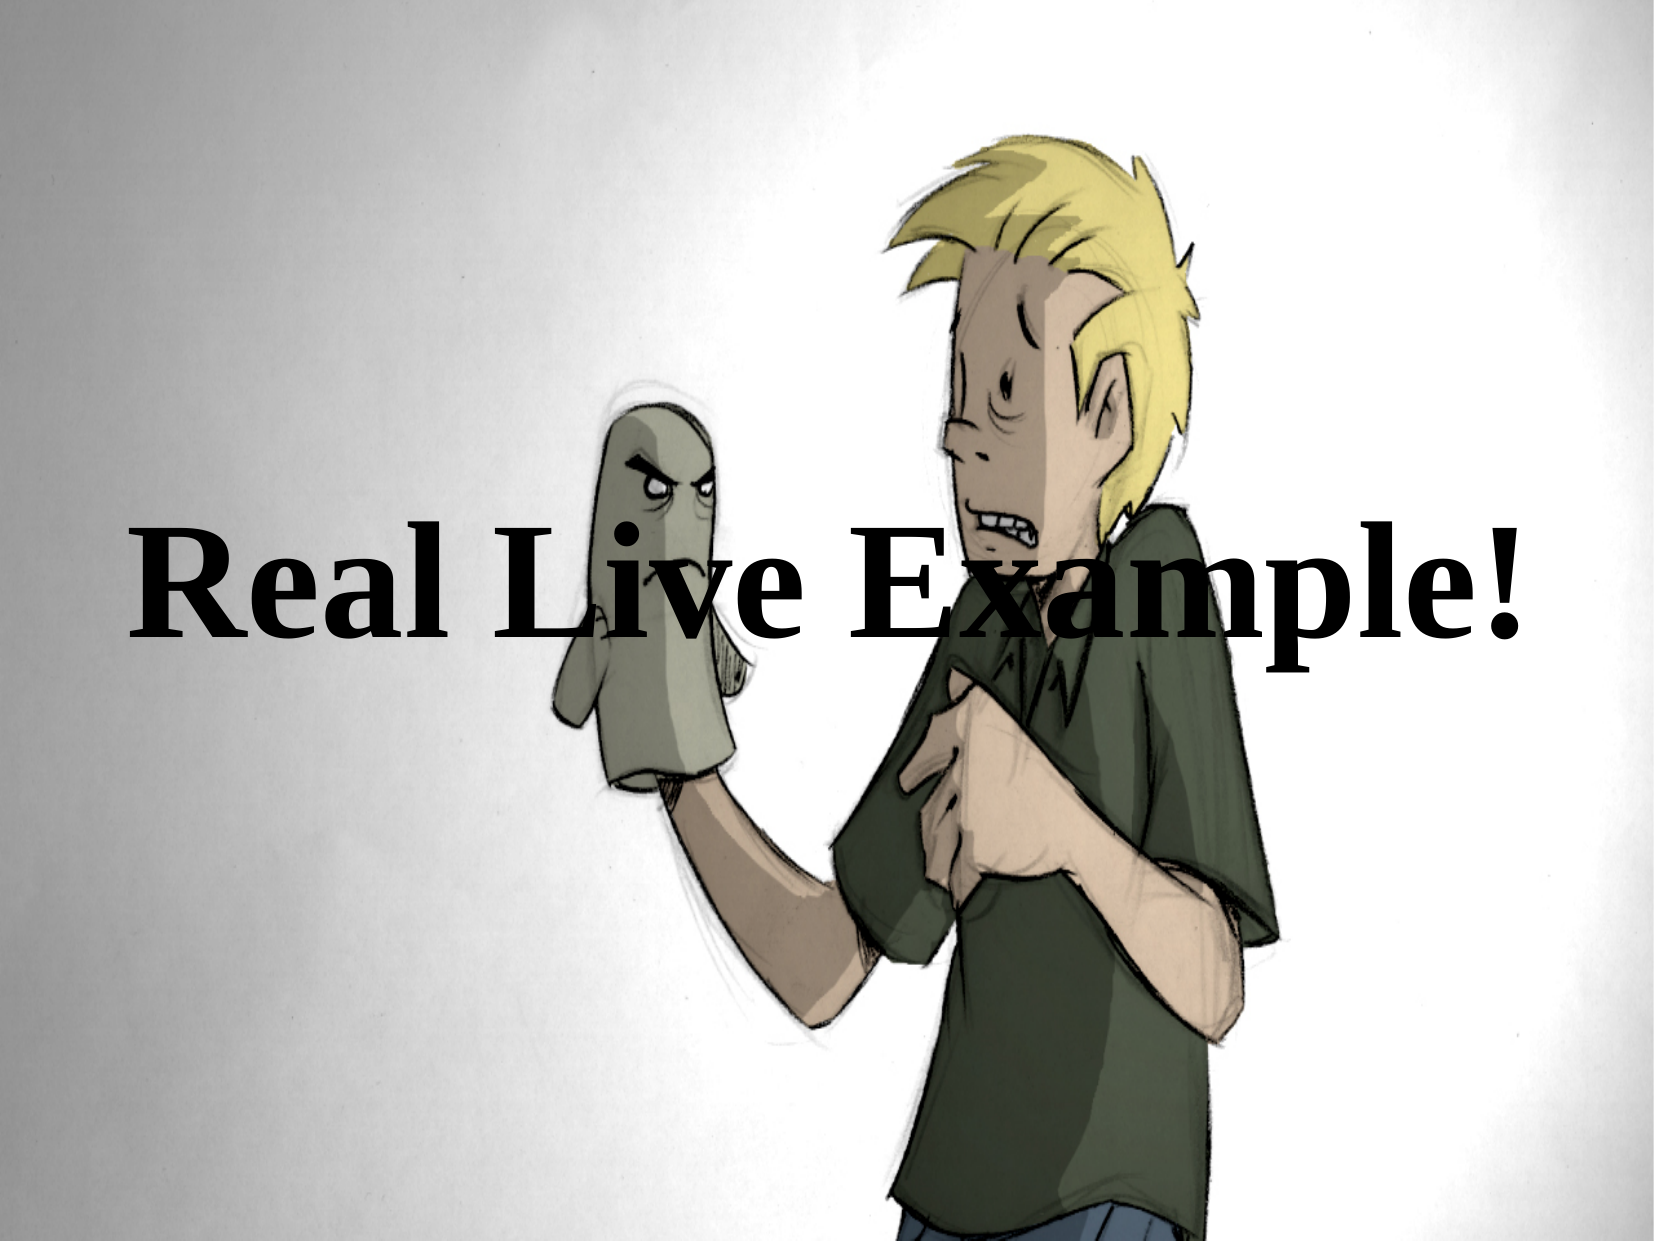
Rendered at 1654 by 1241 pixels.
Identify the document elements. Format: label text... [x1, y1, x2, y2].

picture [0, 0, 1654, 1241]
title Real Live Example! [86, 225, 1576, 938]
